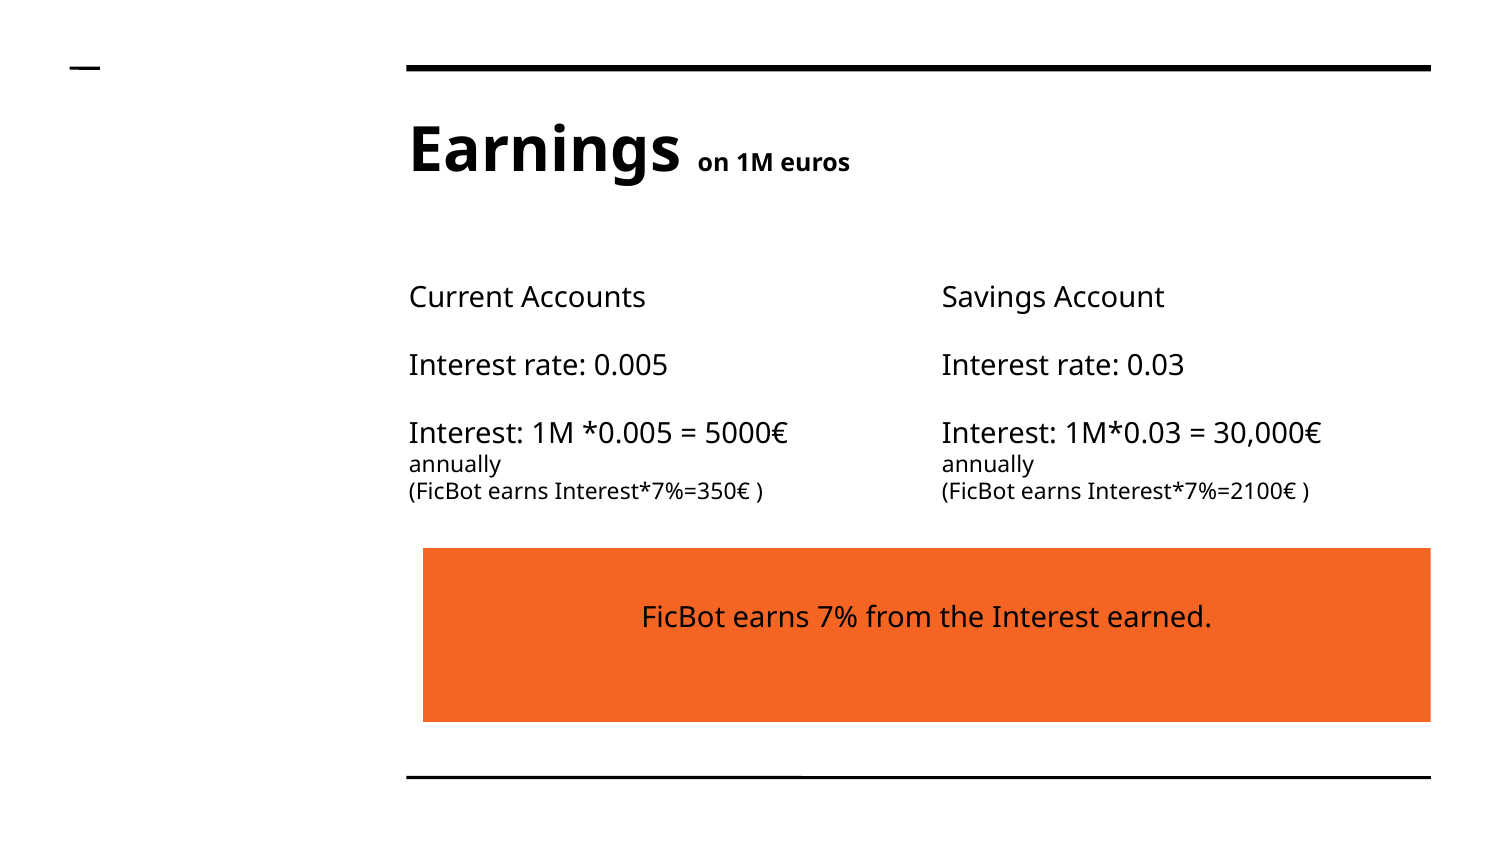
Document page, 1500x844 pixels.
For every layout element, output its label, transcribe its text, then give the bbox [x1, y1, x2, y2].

list FicBot earns 7% from the Interest earned. [423, 548, 1431, 722]
title Earnings on 1M euros [393, 94, 1431, 199]
list Current Accounts Interest rate: 0.005 Interest: 1M *0.005 = 5000€ annually (FicBot earns Interest*7%=350€ ) [393, 262, 898, 511]
list Savings Account Interest rate: 0.03 Interest: 1M*0.03 = 30,000€ annually (FicBot earns Interest*7%=2100€ ) [926, 262, 1431, 511]
